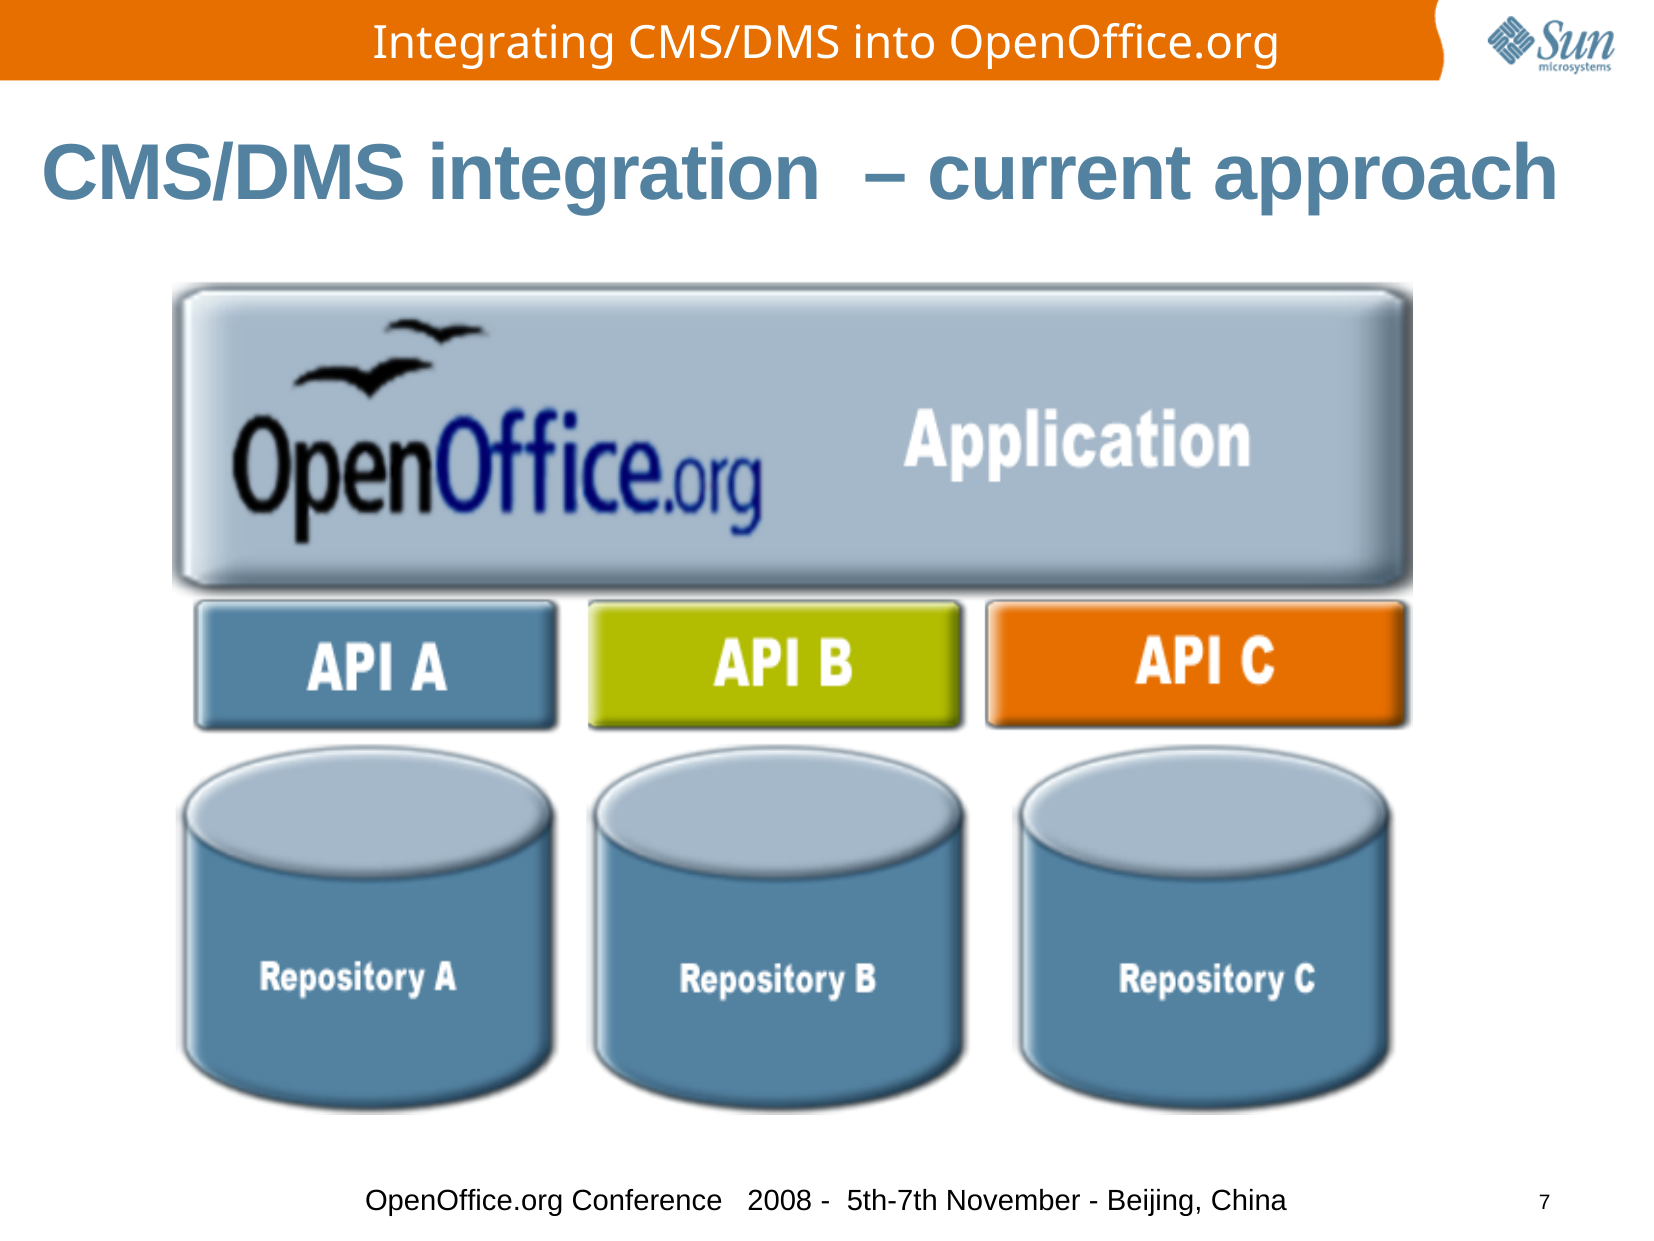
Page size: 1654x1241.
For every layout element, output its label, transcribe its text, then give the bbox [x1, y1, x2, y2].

picture [0, 0, 1654, 83]
picture [172, 278, 1413, 1115]
title CMS/DMS integration – current approach [41, 135, 1597, 251]
